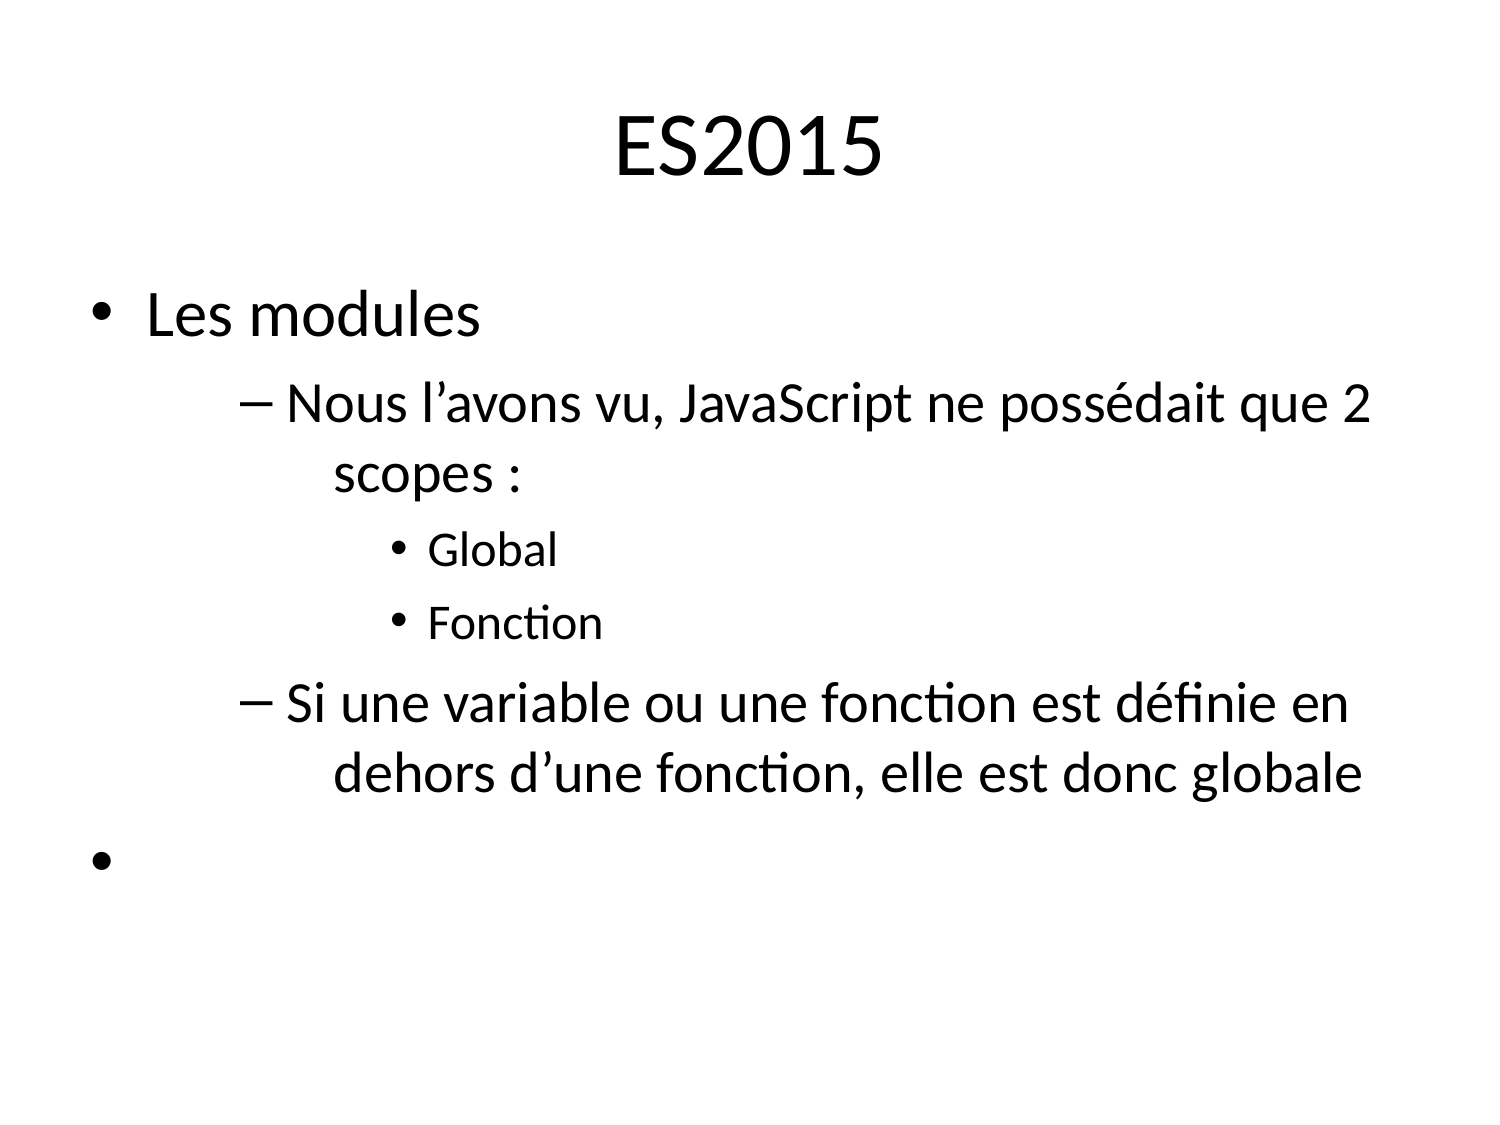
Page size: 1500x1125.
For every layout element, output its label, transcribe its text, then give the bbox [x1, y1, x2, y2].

title ES2015 [75, 45, 1426, 233]
list Les modules Nous l’avons vu, JavaScript ne possédait que 2 scopes : Global Fonction Si une variable ou une fonction est définie en dehors d’une fonction, elle est donc globale [75, 262, 1426, 1005]
